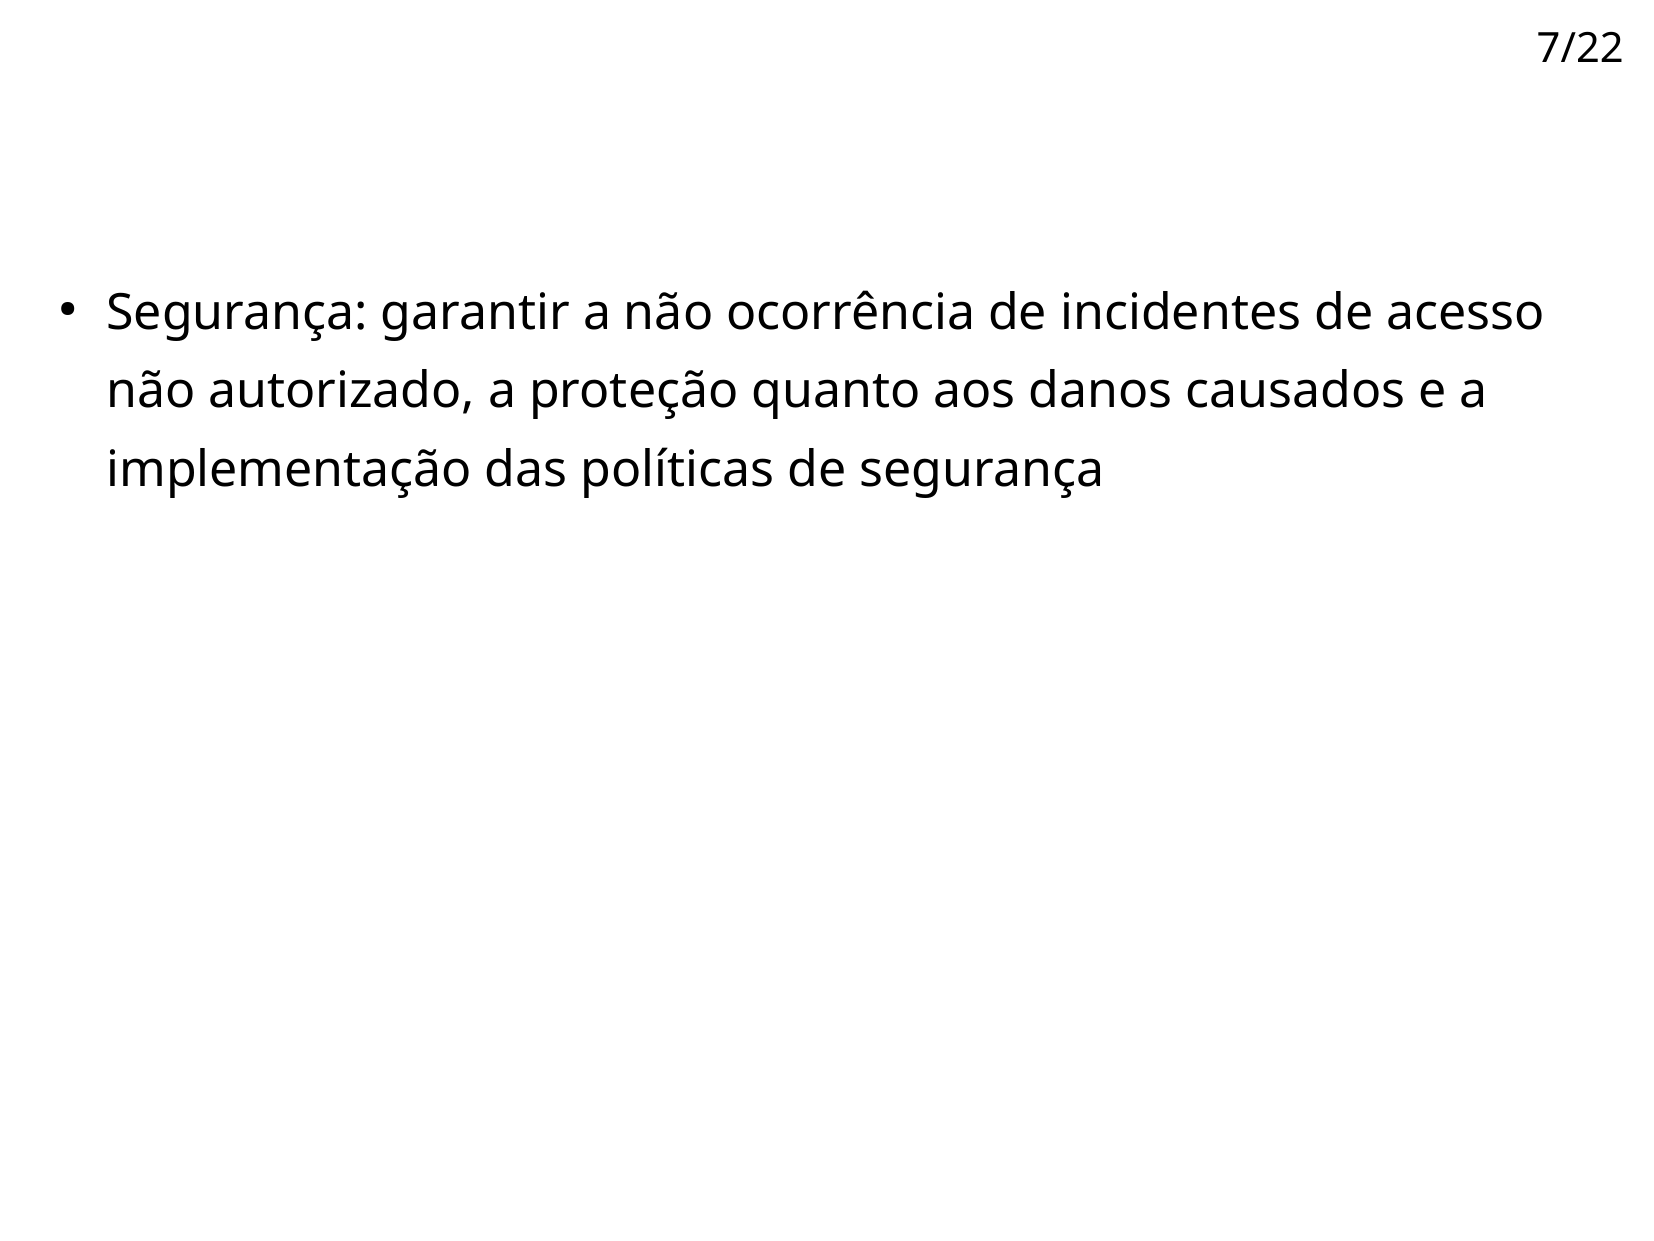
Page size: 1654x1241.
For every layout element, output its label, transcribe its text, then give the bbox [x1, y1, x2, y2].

list Segurança: garantir a não ocorrência de incidentes de acesso não autorizado, a proteção quanto aos danos causados e a implementação das políticas de segurança [59, 265, 1625, 1211]
